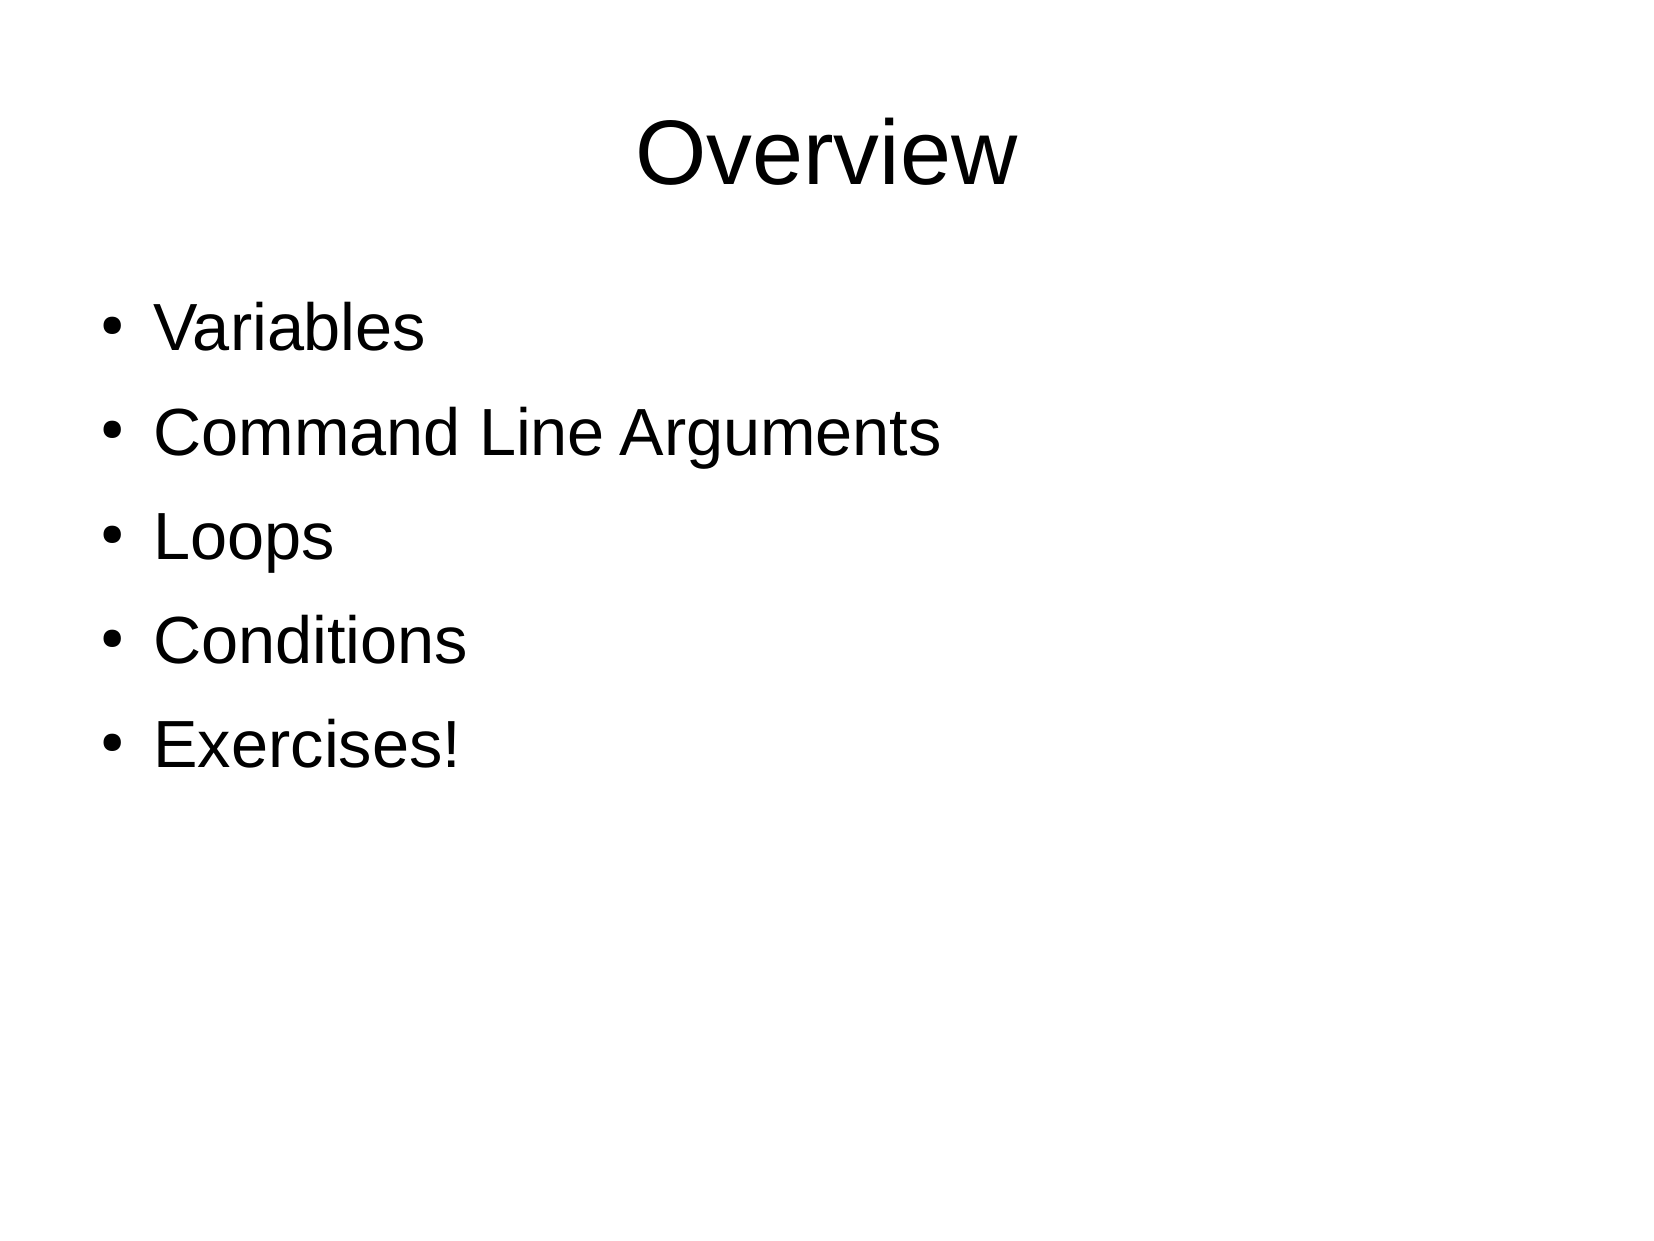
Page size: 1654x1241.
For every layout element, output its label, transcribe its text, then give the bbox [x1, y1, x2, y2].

list Variables Command Line Arguments Loops Conditions Exercises! [82, 290, 1571, 1010]
title Overview [82, 49, 1571, 257]
